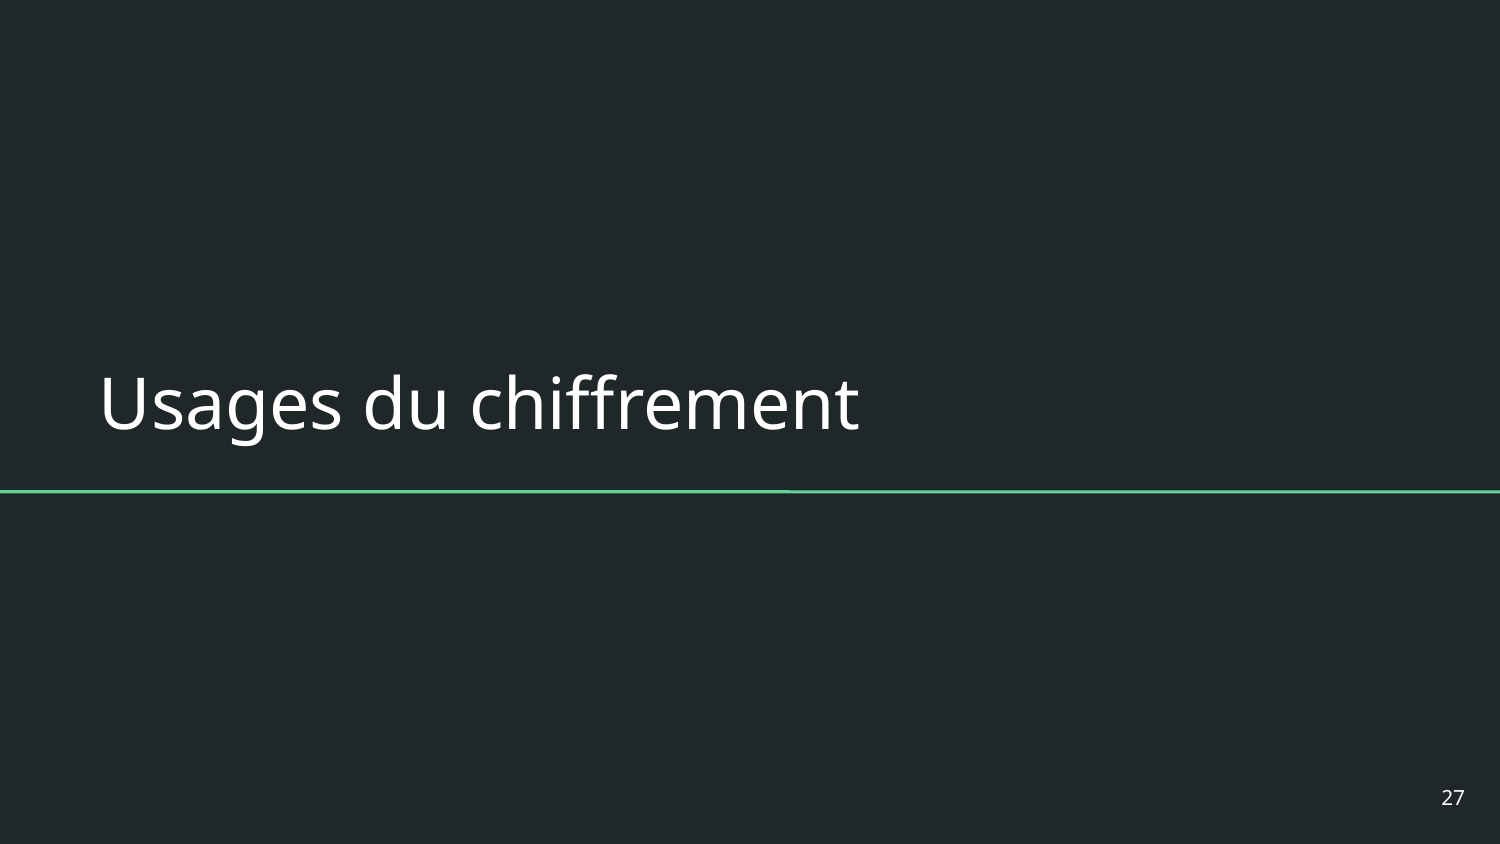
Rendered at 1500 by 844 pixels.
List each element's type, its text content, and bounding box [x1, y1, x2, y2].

title Usages du chiffrement [83, 337, 1417, 466]
slide_number <numéro> [1389, 764, 1480, 830]
